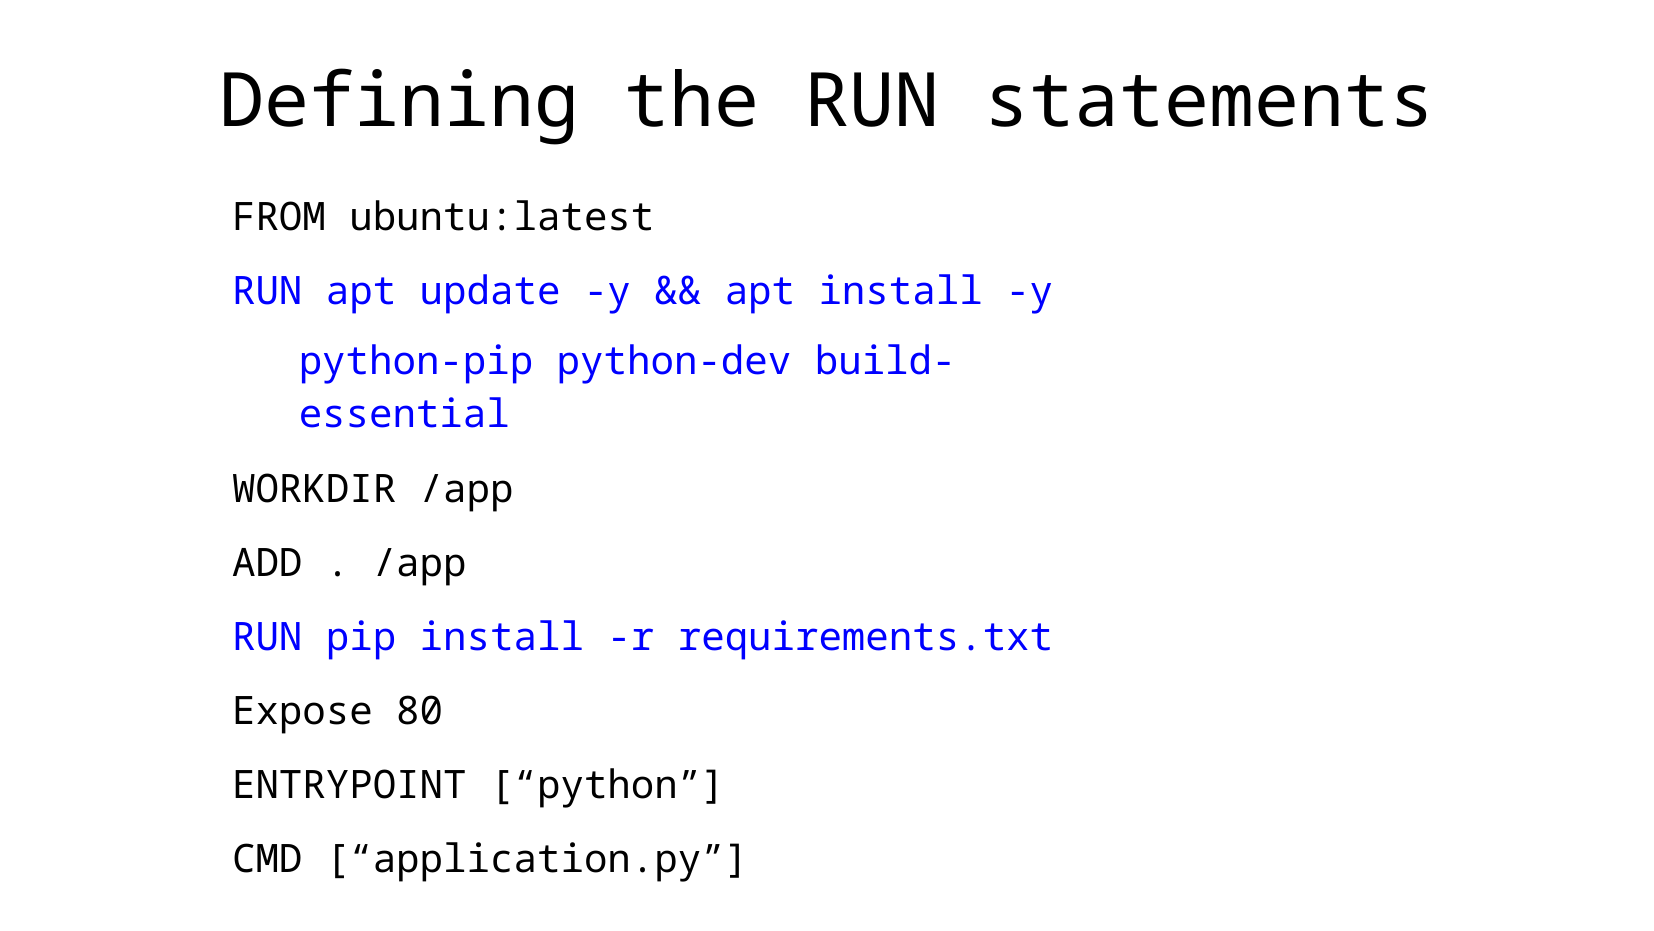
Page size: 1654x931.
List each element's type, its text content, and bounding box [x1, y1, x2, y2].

title Defining the RUN statements [82, 19, 1571, 175]
list FROM ubuntu:latest RUN apt update -y && apt install -y python-pip python-dev build-essential WORKDIR /app ADD . /app RUN pip install -r requirements.txt Expose 80 ENTRYPOINT [“python”] CMD [“application.py”] [165, 188, 1134, 886]
